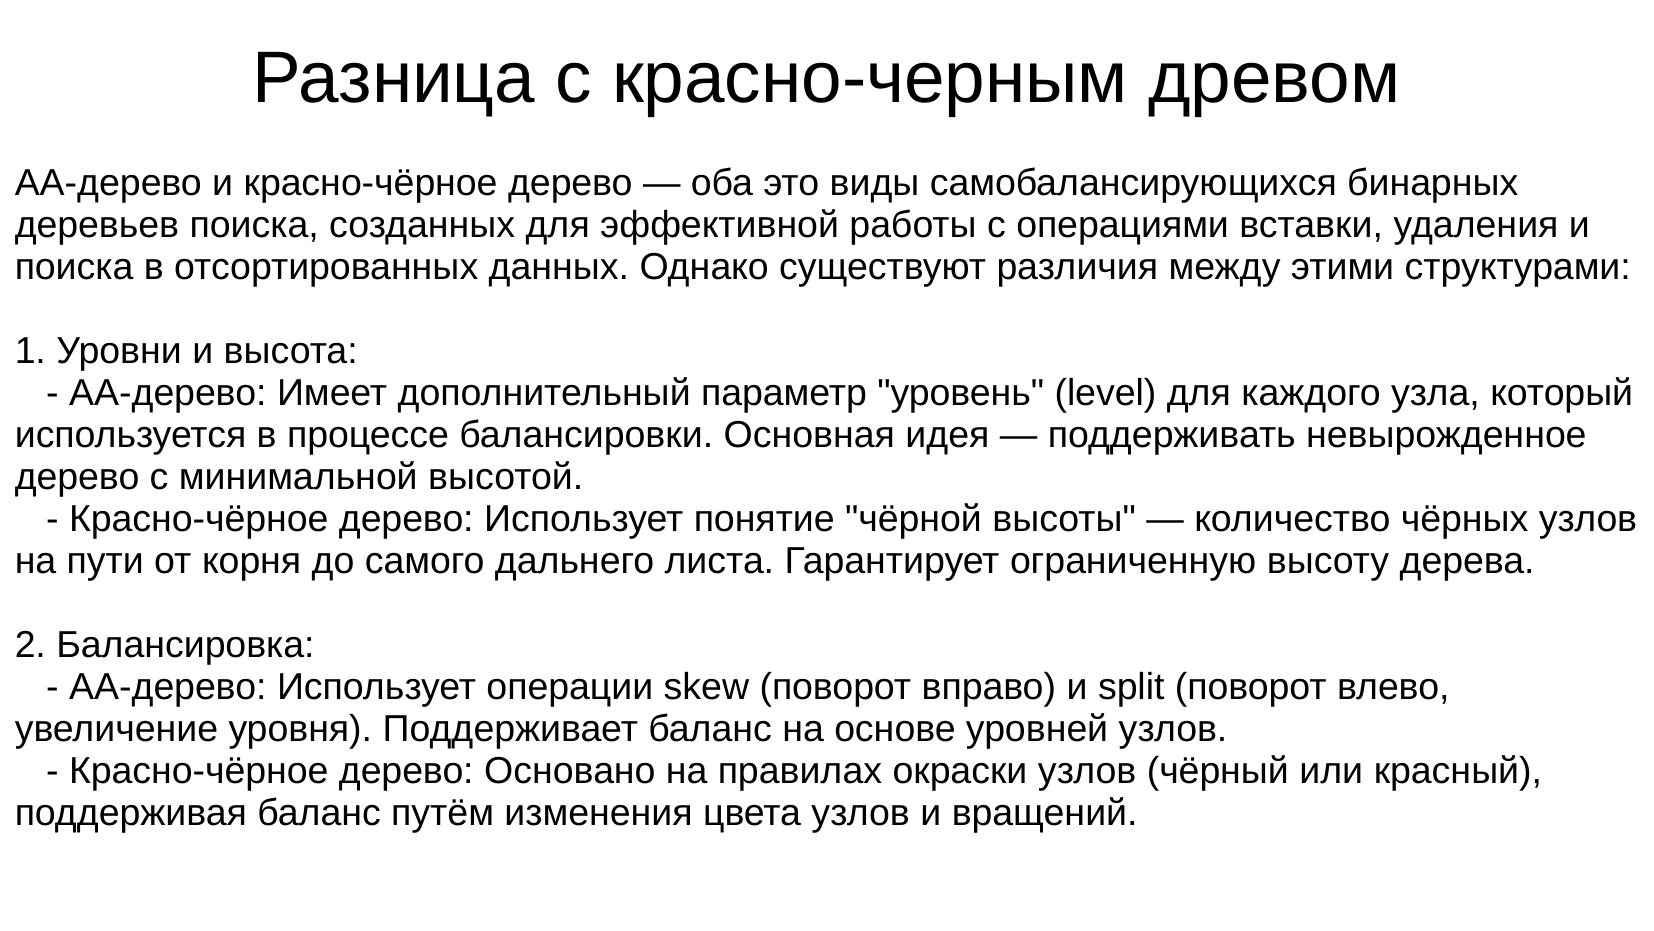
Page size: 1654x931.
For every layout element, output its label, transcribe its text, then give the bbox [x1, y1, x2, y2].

title Разница с красно-черным древом [82, 0, 1571, 112]
text_box АА-дерево и красно-чёрное дерево — оба это виды самобалансирующихся бинарных деревьев поиска, созданных для эффективной работы с операциями вставки, удаления и поиска в отсортированных данных. Однако существуют различия между этими структурами: 1. Уровни и высота: - АА-дерево: Имеет дополнительный параметр "уровень" (level) для каждого узла, который используется в процессе балансировки. Основная идея — поддерживать невырожденное дерево с минимальной высотой. - Красно-чёрное дерево: Использует понятие "чёрной высоты" — количество чёрных узлов на пути от корня до самого дальнего листа. Гарантирует ограниченную высоту дерева. 2. Балансировка: - АА-дерево: Использует операции skew (поворот вправо) и split (поворот влево, увеличение уровня). Поддерживает баланс на основе уровней узлов. - Красно-чёрное дерево: Основано на правилах окраски узлов (чёрный или красный), поддерживая баланс путём изменения цвета узлов и вращений. [0, 112, 1654, 931]
